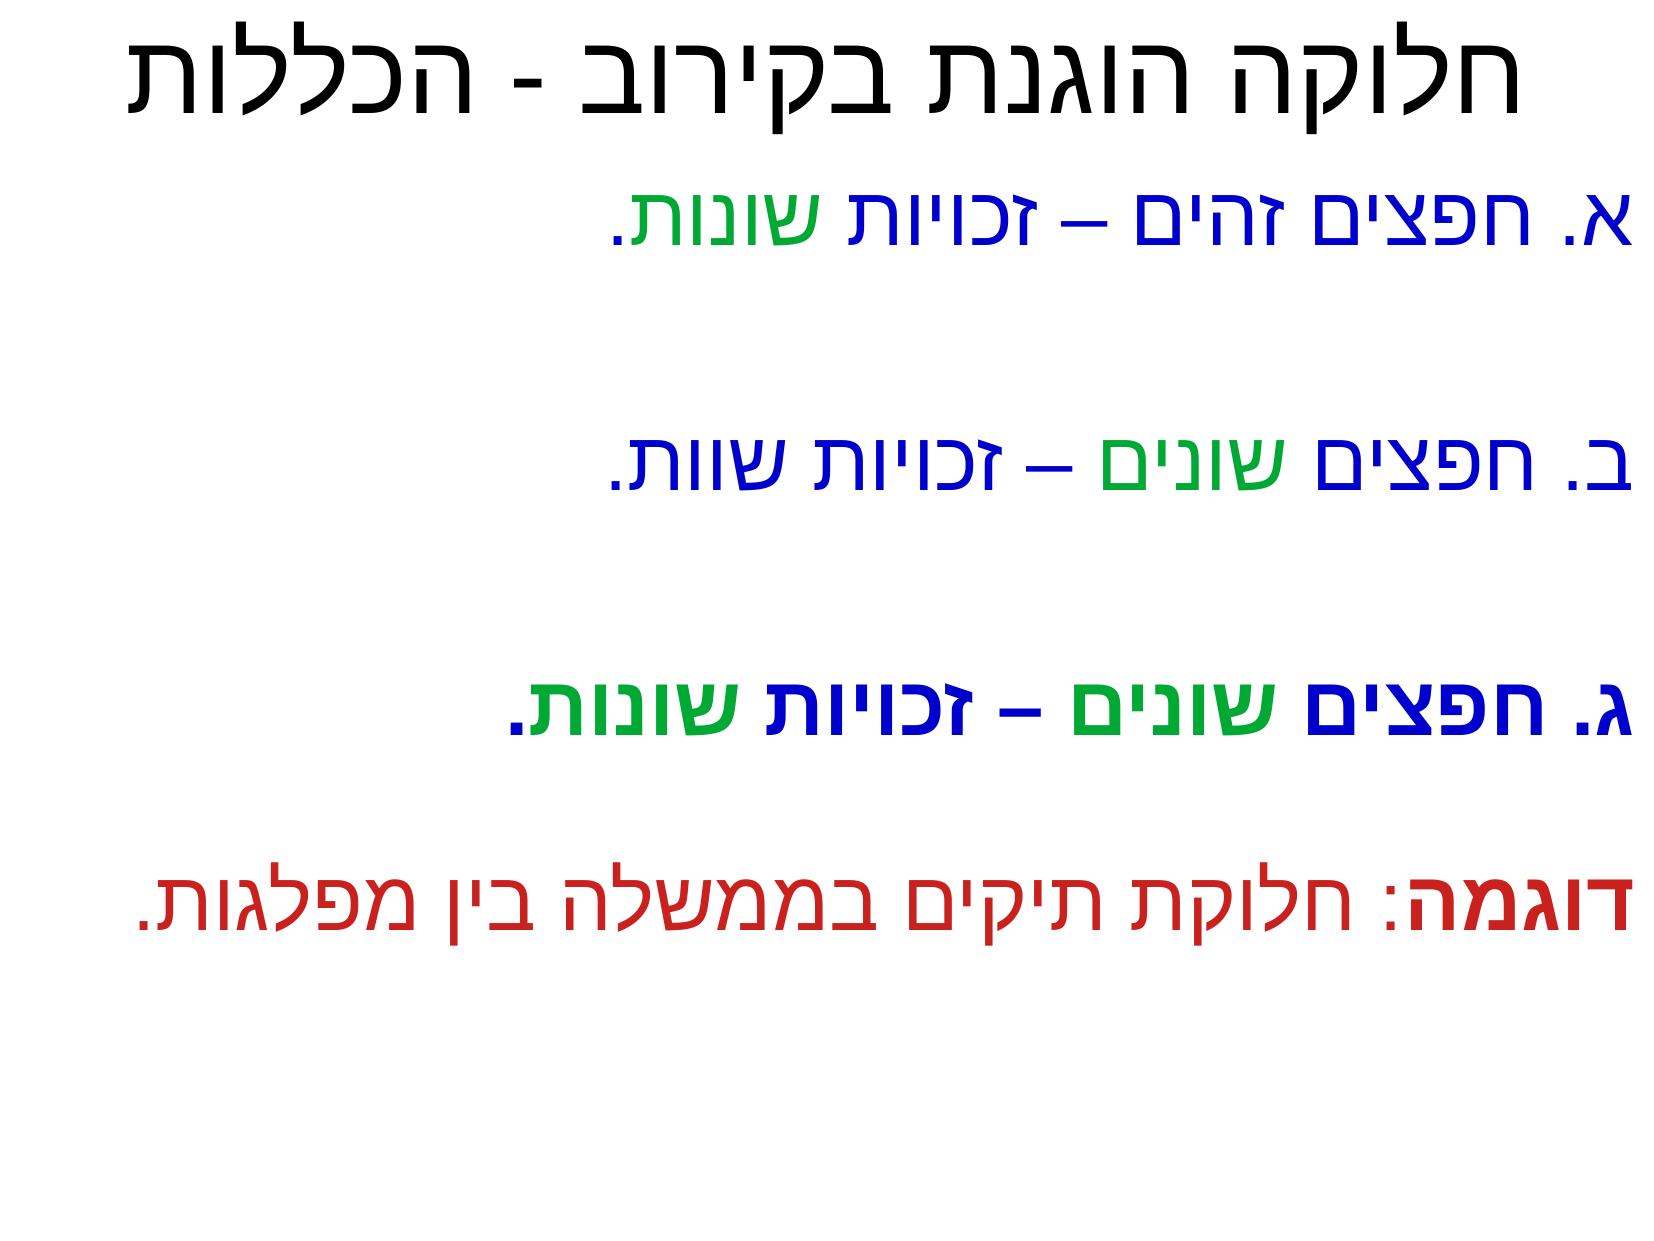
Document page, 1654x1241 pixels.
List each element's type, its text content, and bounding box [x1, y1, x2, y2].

list דוגמה: חלוקת תיקים בממשלה בין מפלגות. [0, 855, 1636, 991]
list א. חפצים זהים – זכויות שונות. ב. חפצים שונים – זכויות שוות. ג. חפצים שונים – זכויות שונות. [0, 170, 1636, 796]
title חלוקה הוגנת בקירוב - הכללות [0, 0, 1654, 151]
